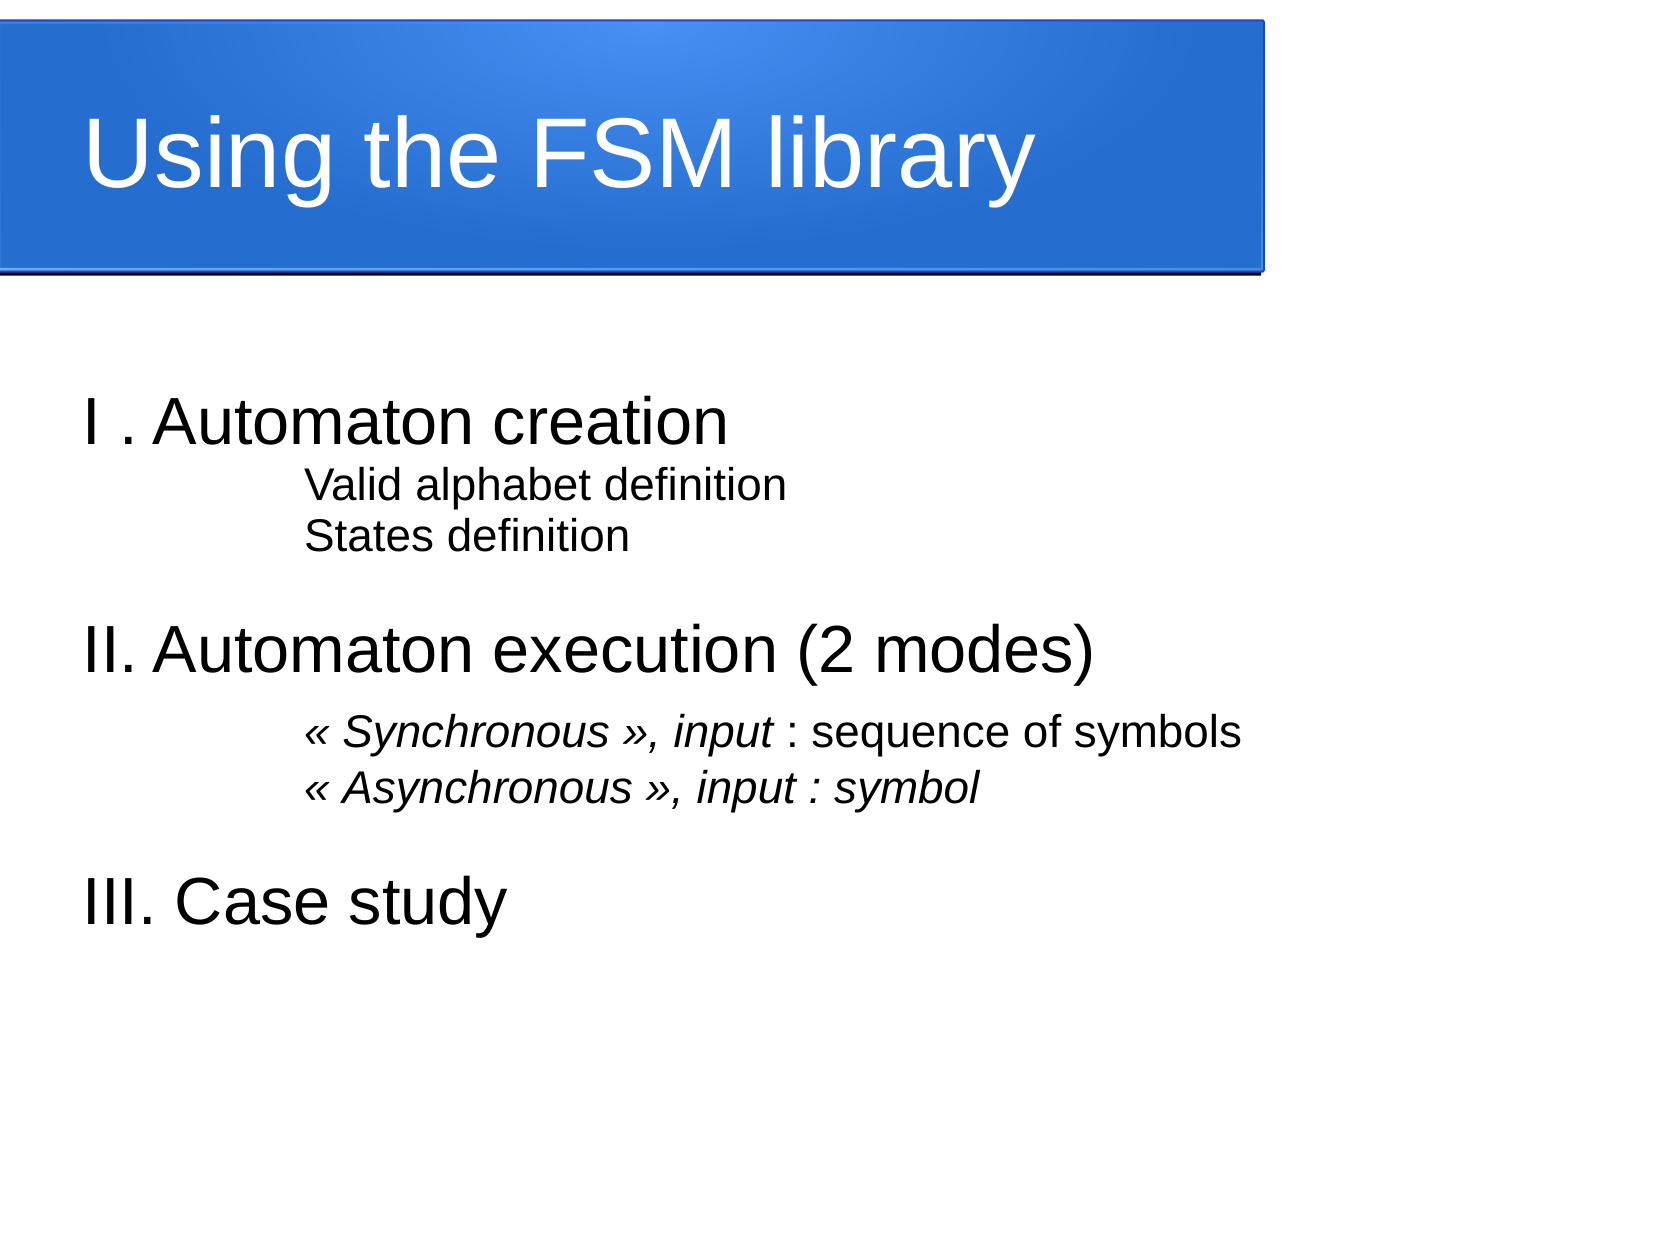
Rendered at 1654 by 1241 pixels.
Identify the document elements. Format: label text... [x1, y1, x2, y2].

title Using the FSM library [82, 49, 1250, 257]
subtitle I . Automaton creation Valid alphabet definition States definition II. Automaton execution (2 modes) « Synchronous », input : sequence of symbols « Asynchronous », input : symbol III. Case study [82, 290, 1538, 1010]
